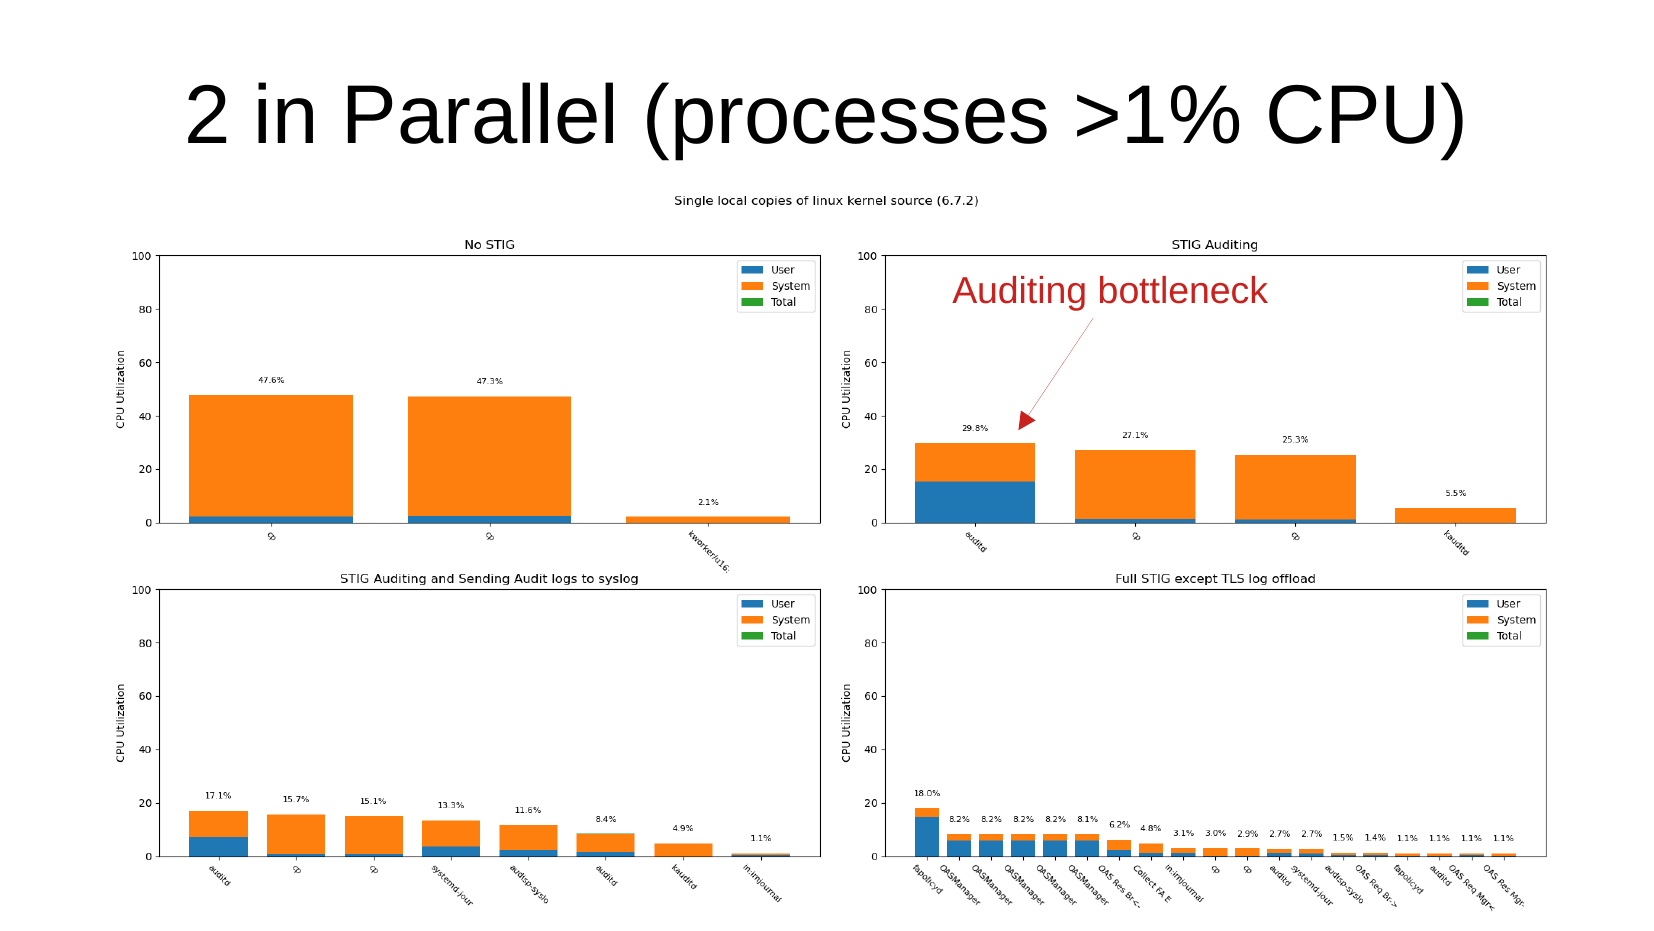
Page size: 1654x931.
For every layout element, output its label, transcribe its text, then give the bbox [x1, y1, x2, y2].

picture [94, 180, 1559, 931]
text_box Auditing bottleneck [937, 262, 1463, 338]
title 2 in Parallel (processes >1% CPU) [82, 37, 1571, 193]
